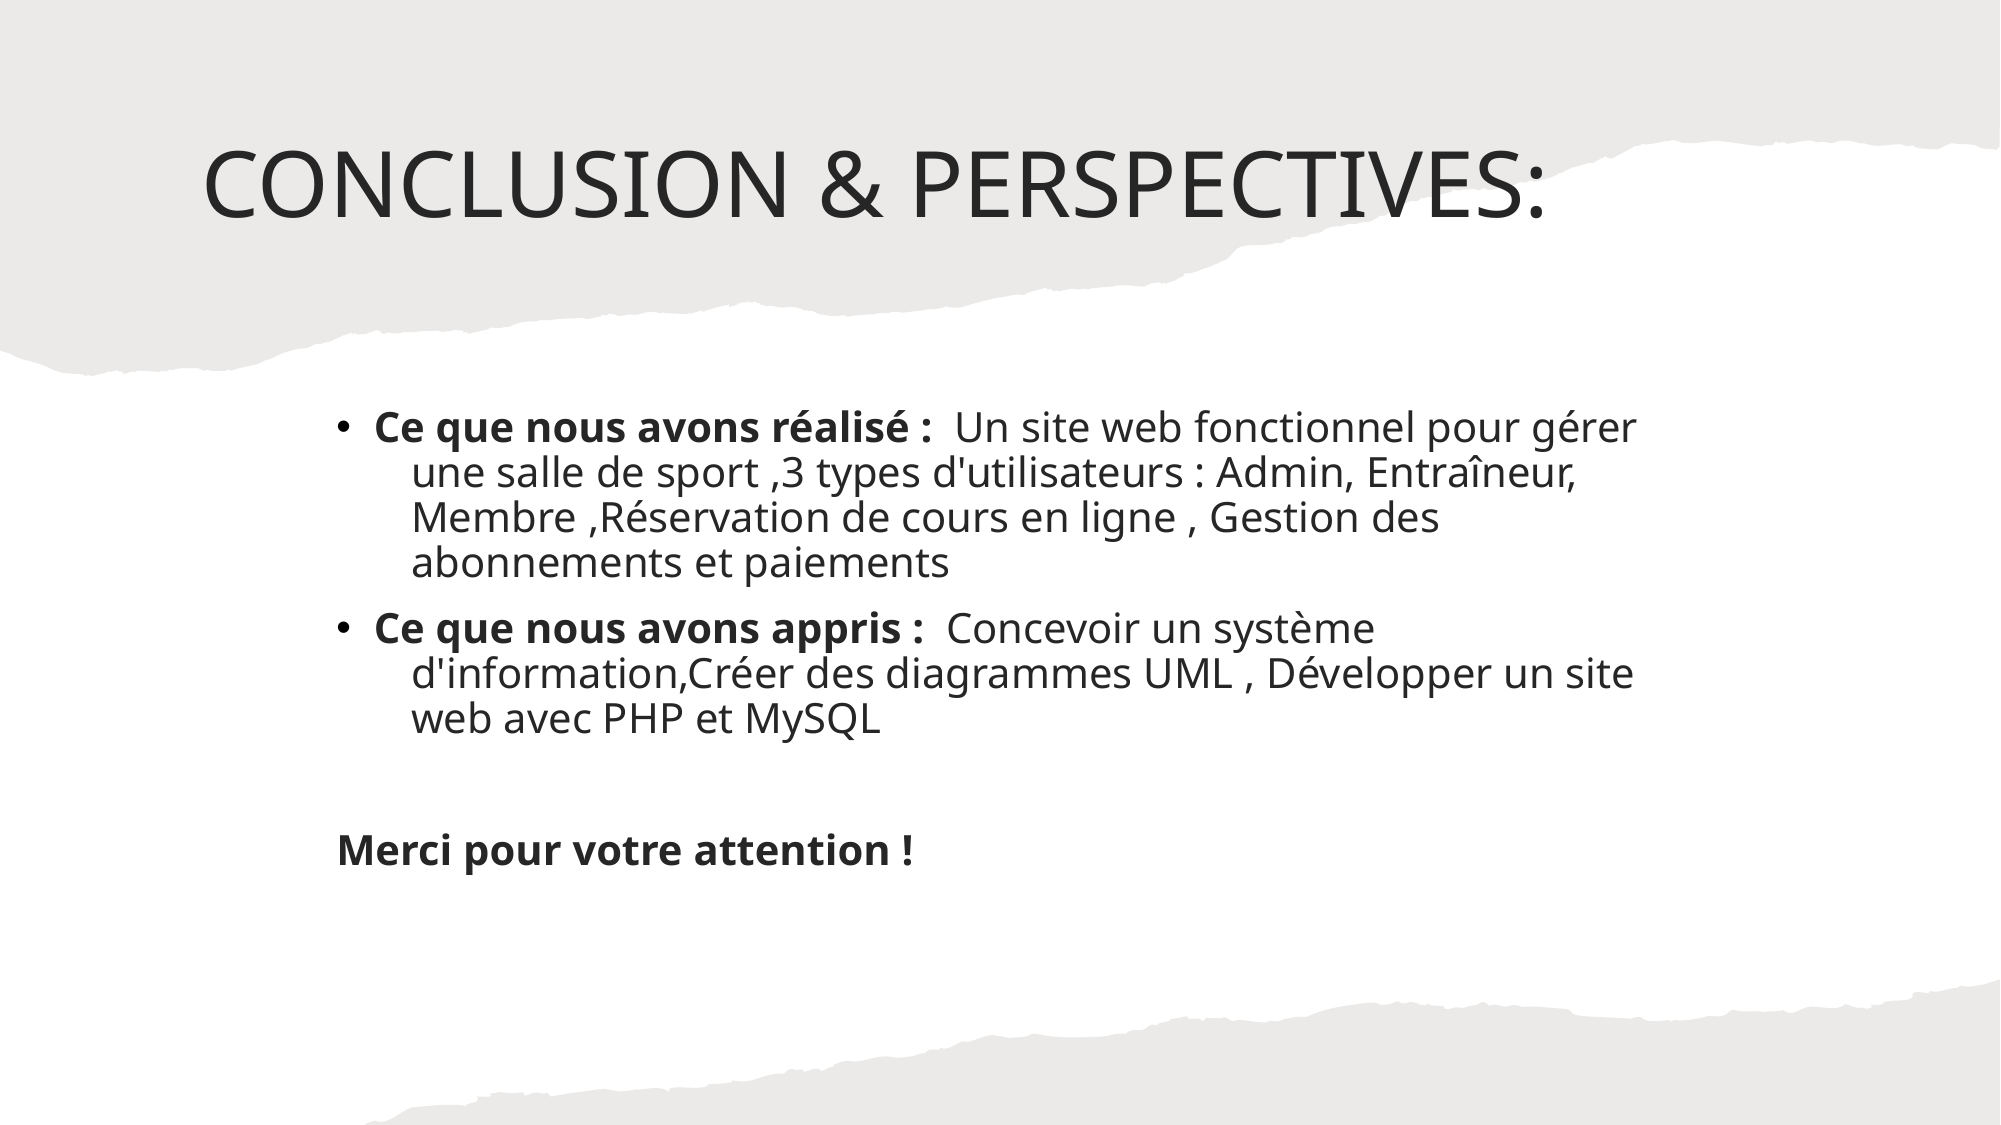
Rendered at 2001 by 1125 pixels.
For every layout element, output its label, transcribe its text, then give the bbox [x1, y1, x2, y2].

list Ce que nous avons réalisé : Un site web fonctionnel pour gérer une salle de sport ,3 types d'utilisateurs : Admin, Entraîneur, Membre ,Réservation de cours en ligne , Gestion des abonnements et paiements Ce que nous avons appris : Concevoir un système d'information,Créer des diagrammes UML , Développer un site web avec PHP et MySQL Merci pour votre attention ! [321, 398, 1679, 944]
title CONCLUSION & PERSPECTIVES: [186, 90, 1752, 286]
text_box [0, 0, 2000, 1125]
